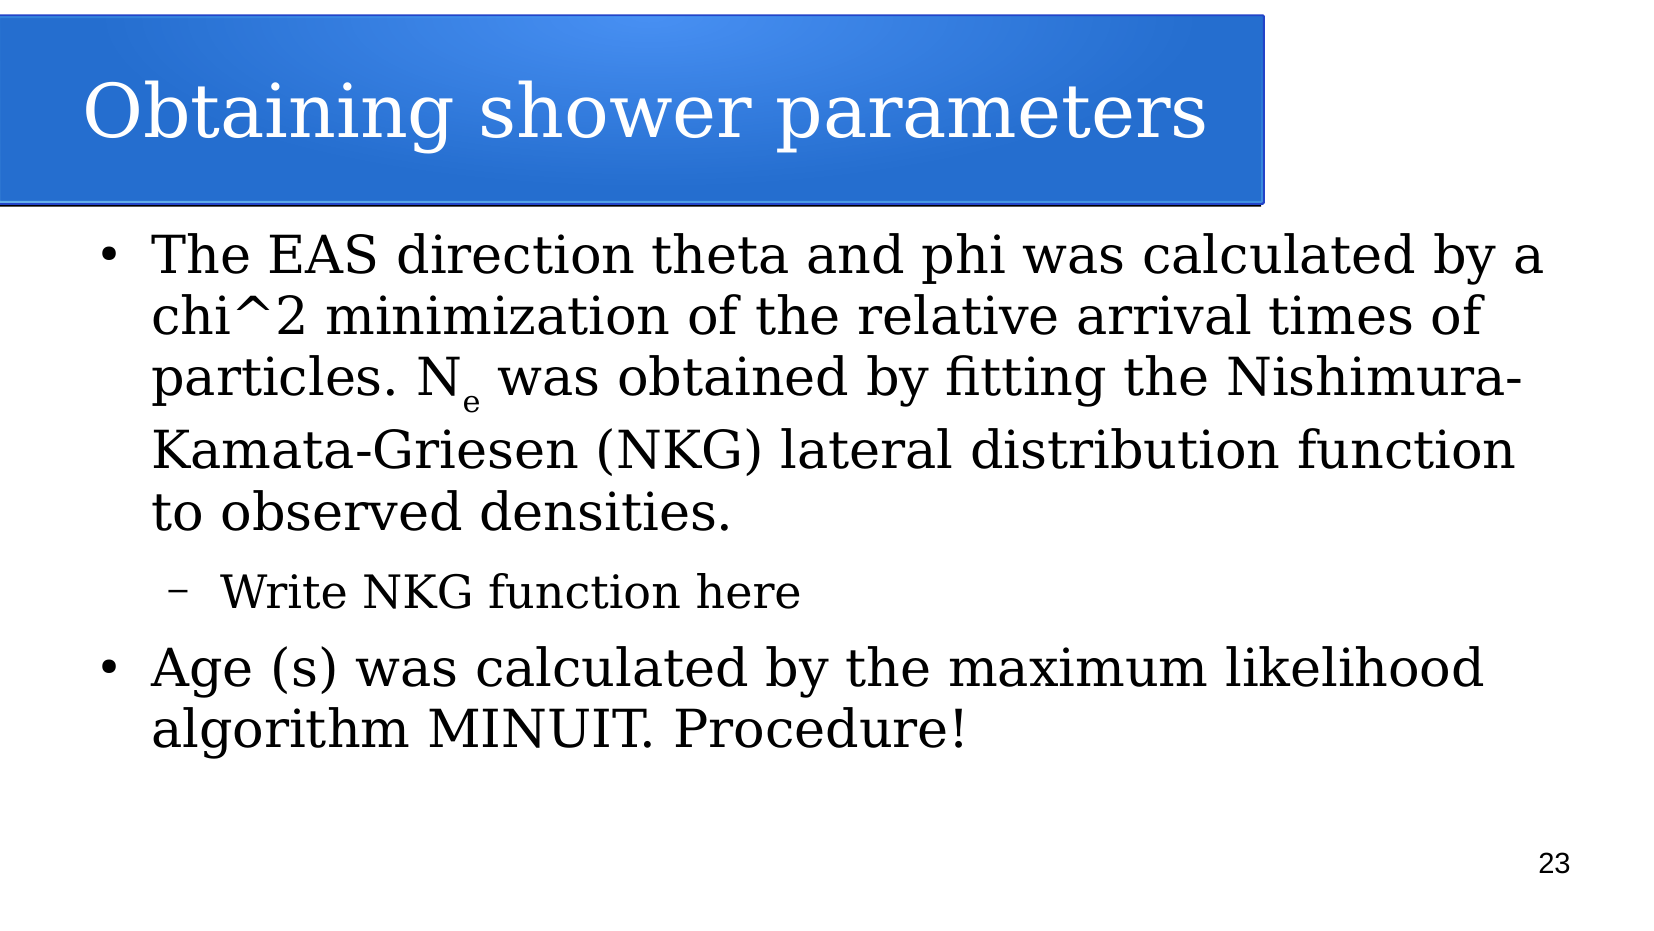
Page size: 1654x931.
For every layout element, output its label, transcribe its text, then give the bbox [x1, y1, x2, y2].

title Obtaining shower parameters [82, 35, 1235, 189]
list The EAS direction theta and phi was calculated by a chi^2 minimization of the relative arrival times of particles. Ne was obtained by fitting the Nishimura-Kamata-Griesen (NKG) lateral distribution function to observed densities. Write NKG function here Age (s) was calculated by the maximum likelihood algorithm MINUIT. Procedure! [82, 224, 1571, 764]
